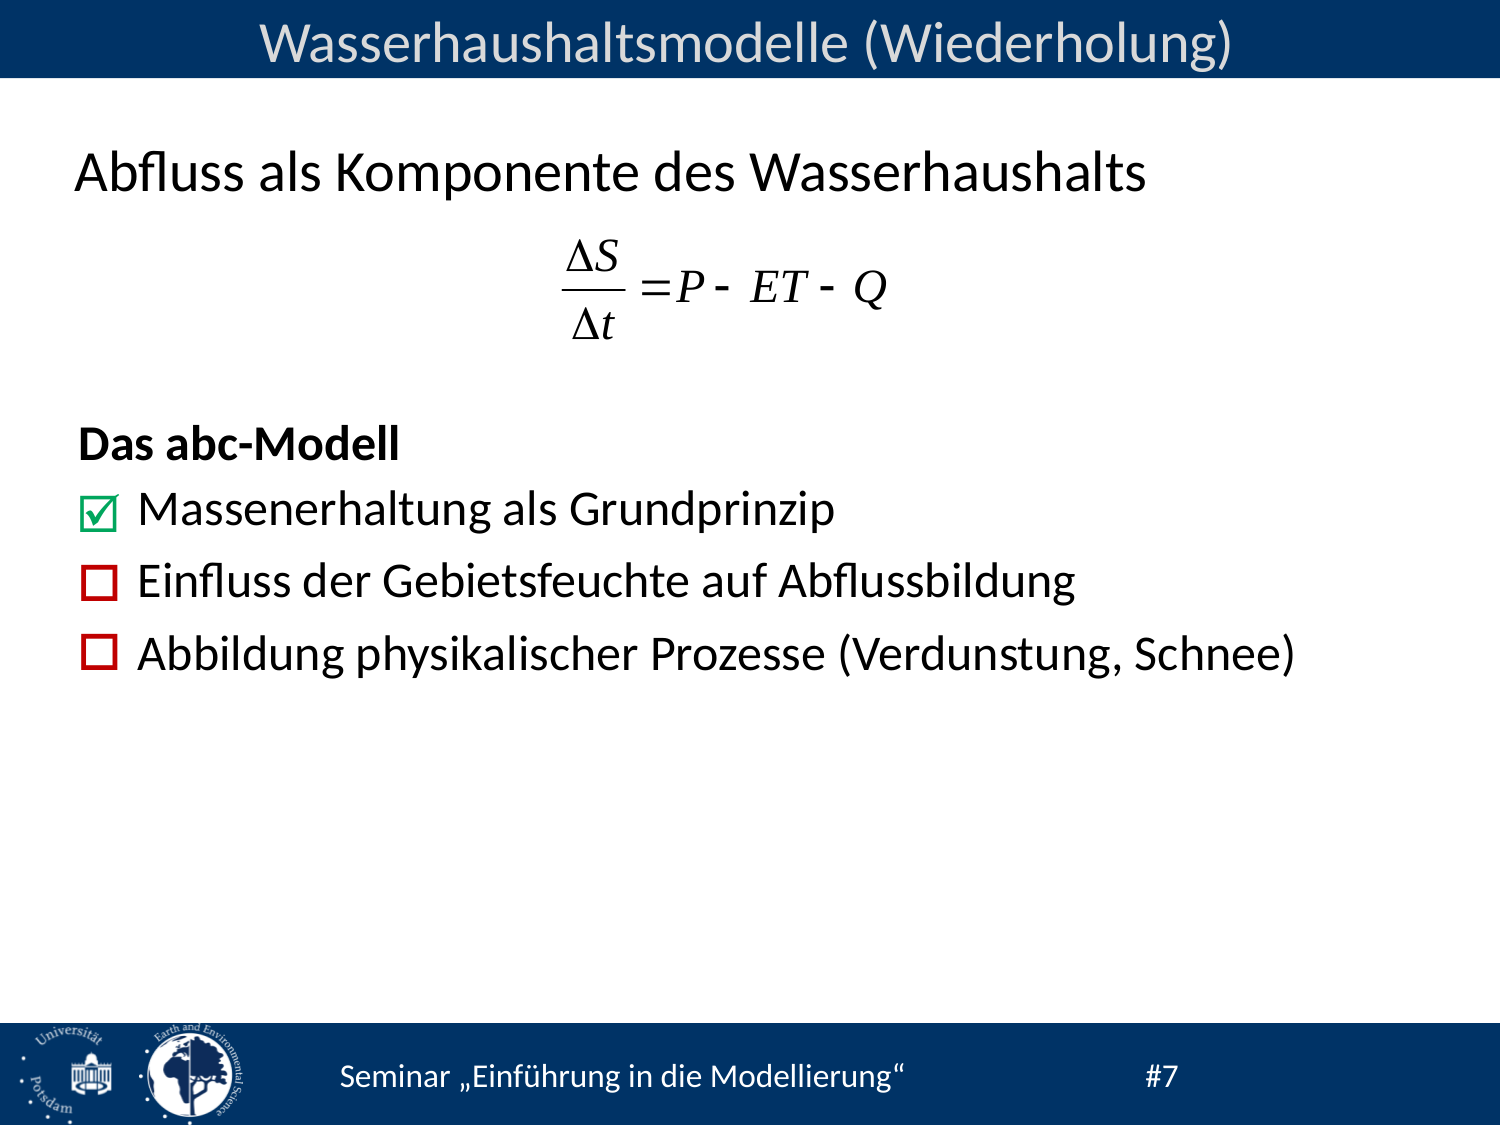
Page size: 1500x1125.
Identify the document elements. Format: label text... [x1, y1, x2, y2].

picture [139, 1023, 243, 1125]
text_box Wasserhaushaltsmodelle (Wiederholung) [0, 0, 1495, 75]
chart [554, 226, 897, 350]
text_box Das abc-Modell [63, 402, 808, 478]
text_box Abfluss als Komponente des Wasserhaushalts [60, 125, 1500, 211]
text_box Massenerhaltung als Grundprinzip Einfluss der Gebietsfeuchte auf Abflussbildung Abbildung physikalischer Prozesse (Verdunstung, Schnee) [123, 467, 1471, 688]
text_box    [53, 475, 123, 688]
